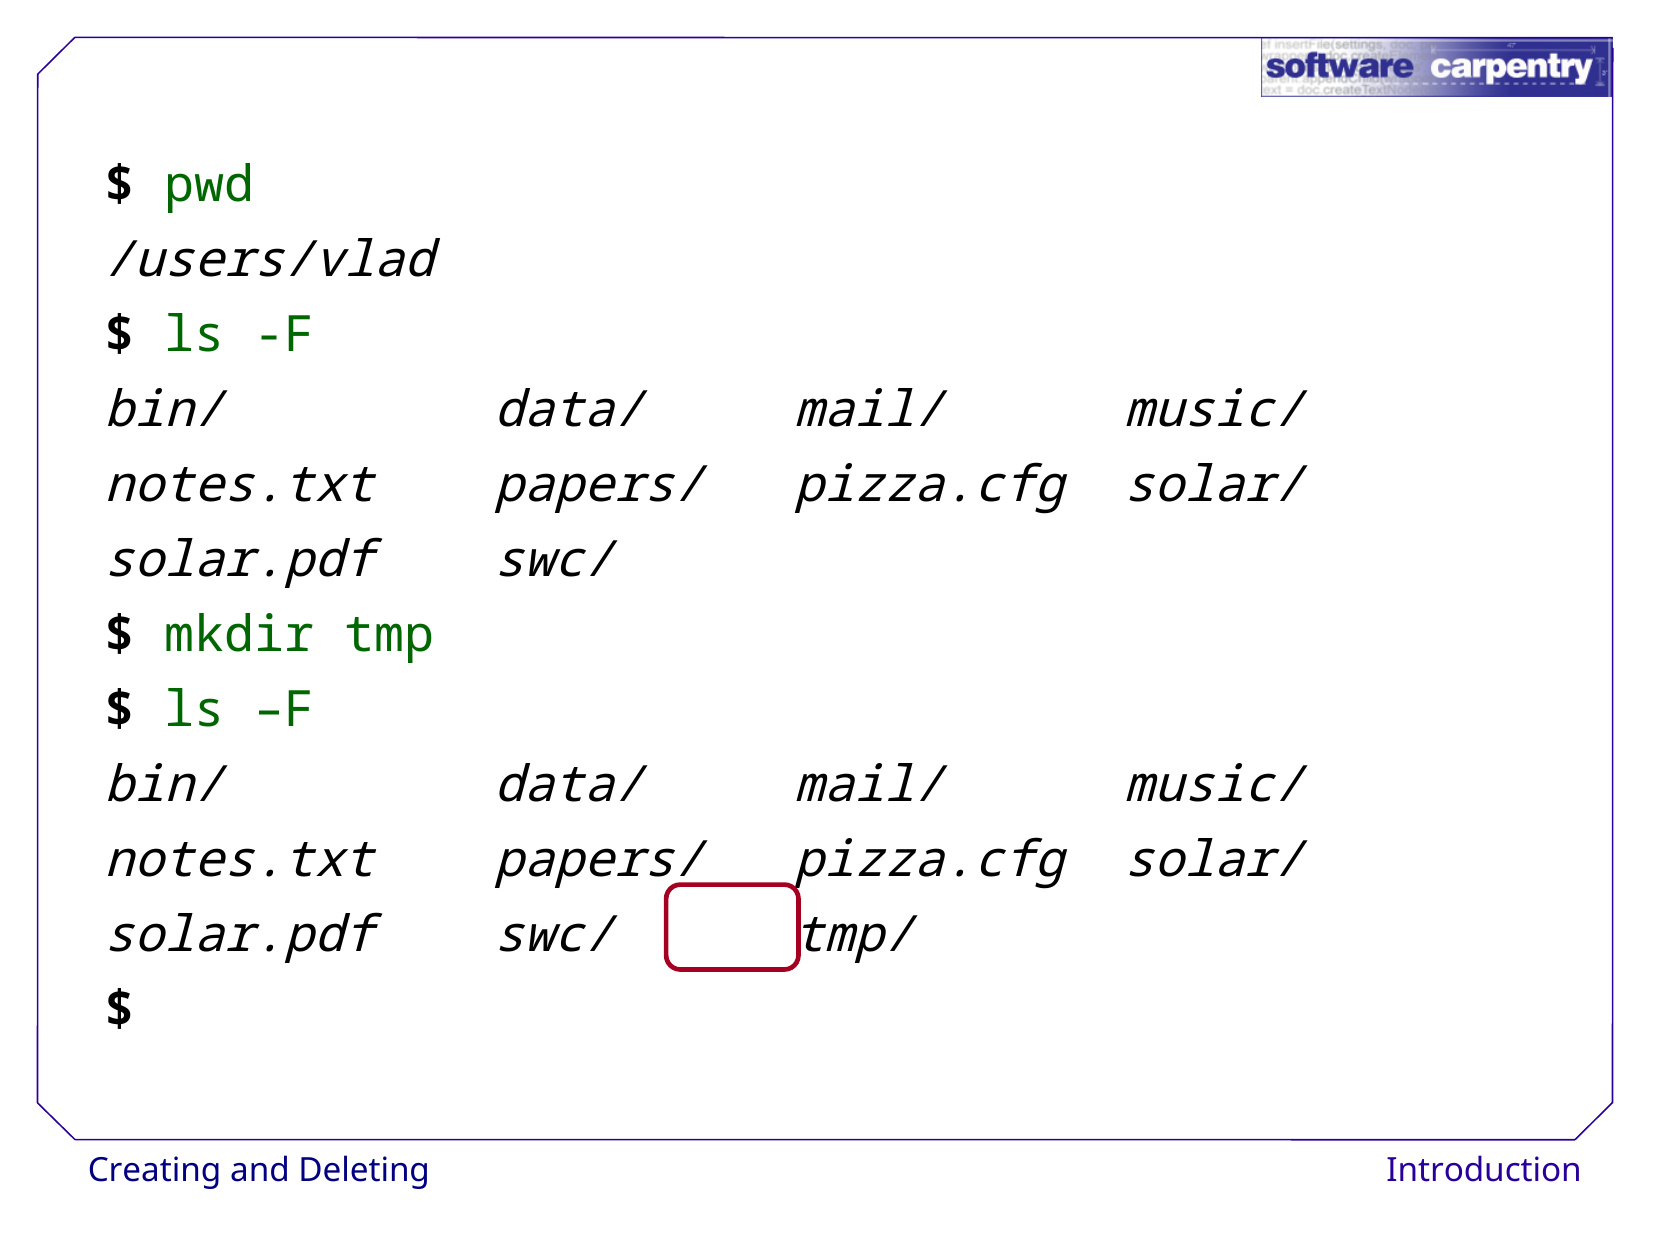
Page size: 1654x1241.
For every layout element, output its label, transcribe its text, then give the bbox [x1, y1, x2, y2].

text_box $ pwd /users/vlad $ ls -F bin/ data/ mail/ music/ notes.txt papers/ pizza.cfg solar/ solar.pdf swc/ $ mkdir tmp $ ls –F bin/ data/ mail/ music/ notes.txt papers/ pizza.cfg solar/ solar.pdf swc/ tmp/ $ [89, 128, 1512, 1037]
picture [1261, 39, 1613, 97]
